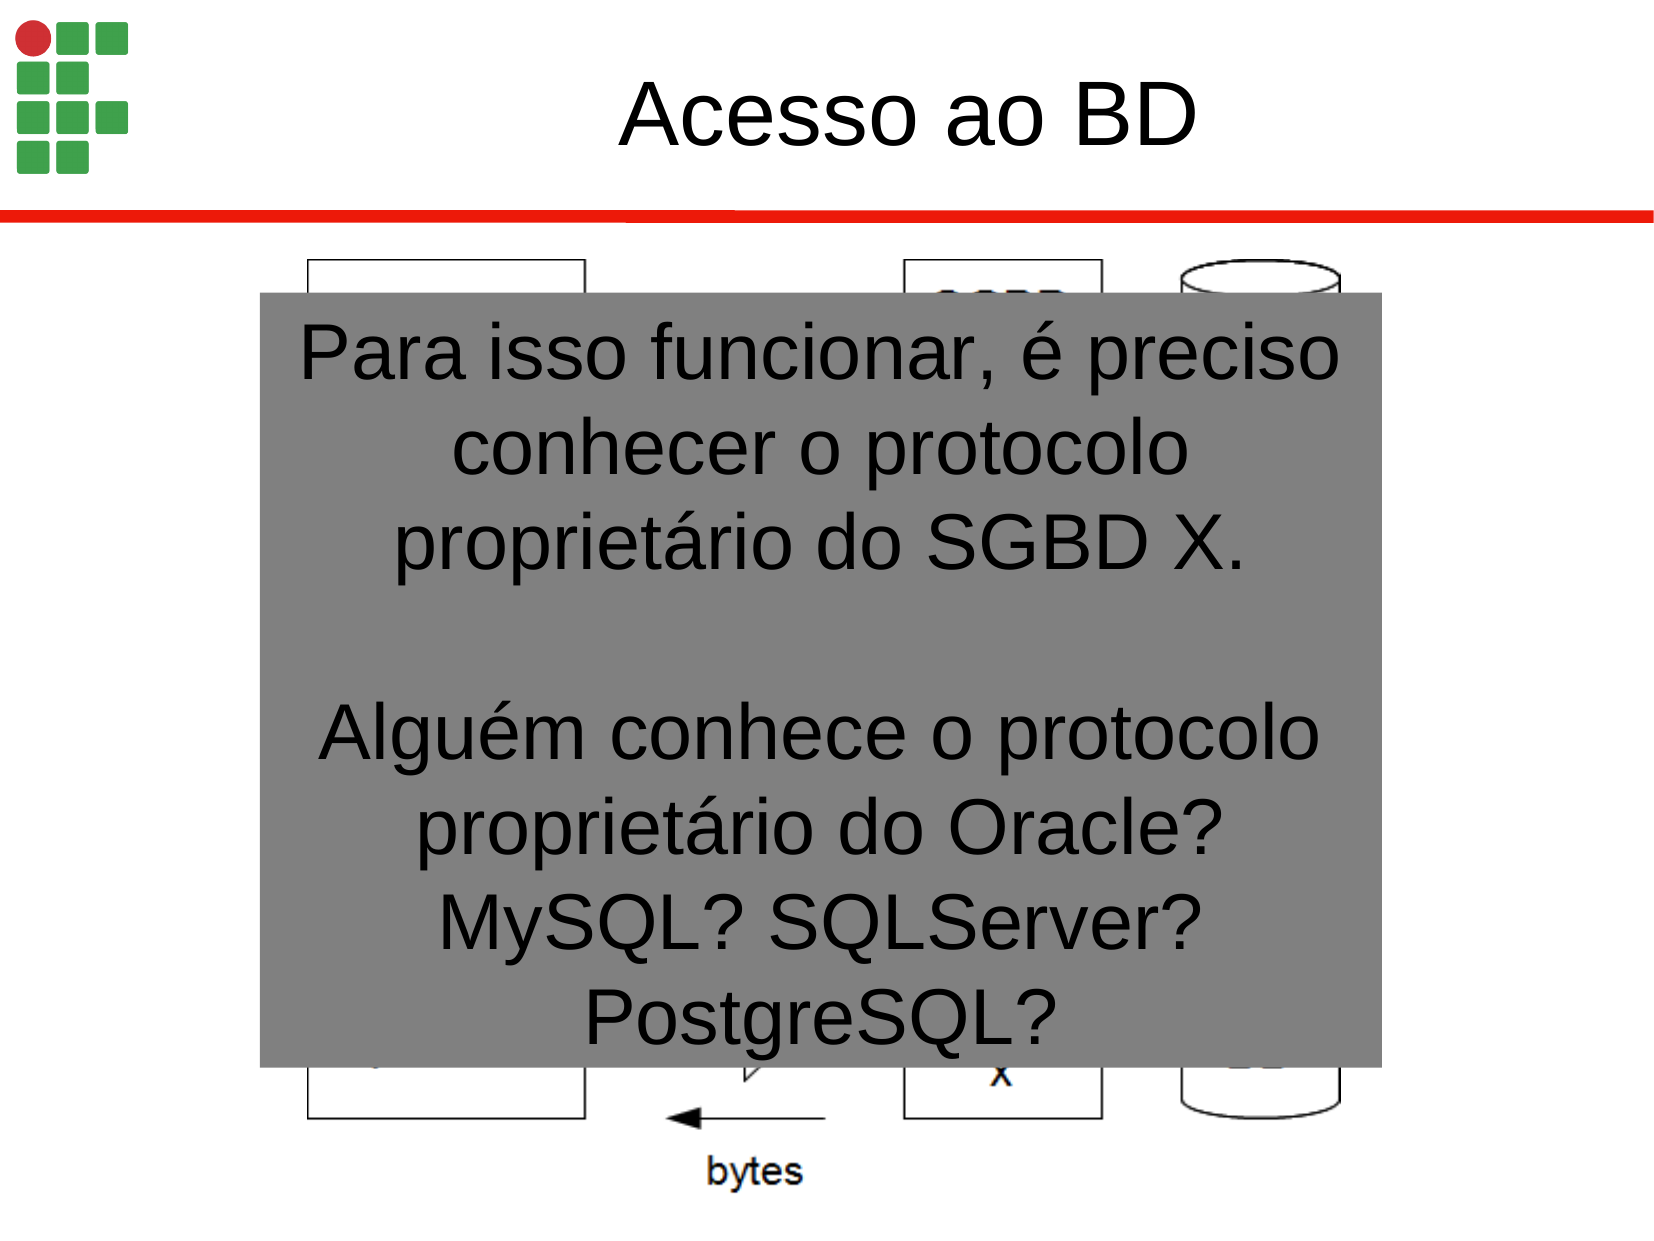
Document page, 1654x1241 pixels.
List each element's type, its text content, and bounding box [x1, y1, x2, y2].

picture [307, 259, 1341, 292]
text_box Acesso ao BD [165, 45, 1654, 173]
picture [14, 16, 130, 178]
picture [307, 1068, 1341, 1205]
text_box Para isso funcionar, é preciso conhecer o protocolo proprietário do SGBD X. Alguém conhece o protocolo proprietário do Oracle? MySQL? SQLServer? PostgreSQL? [259, 292, 1382, 1068]
